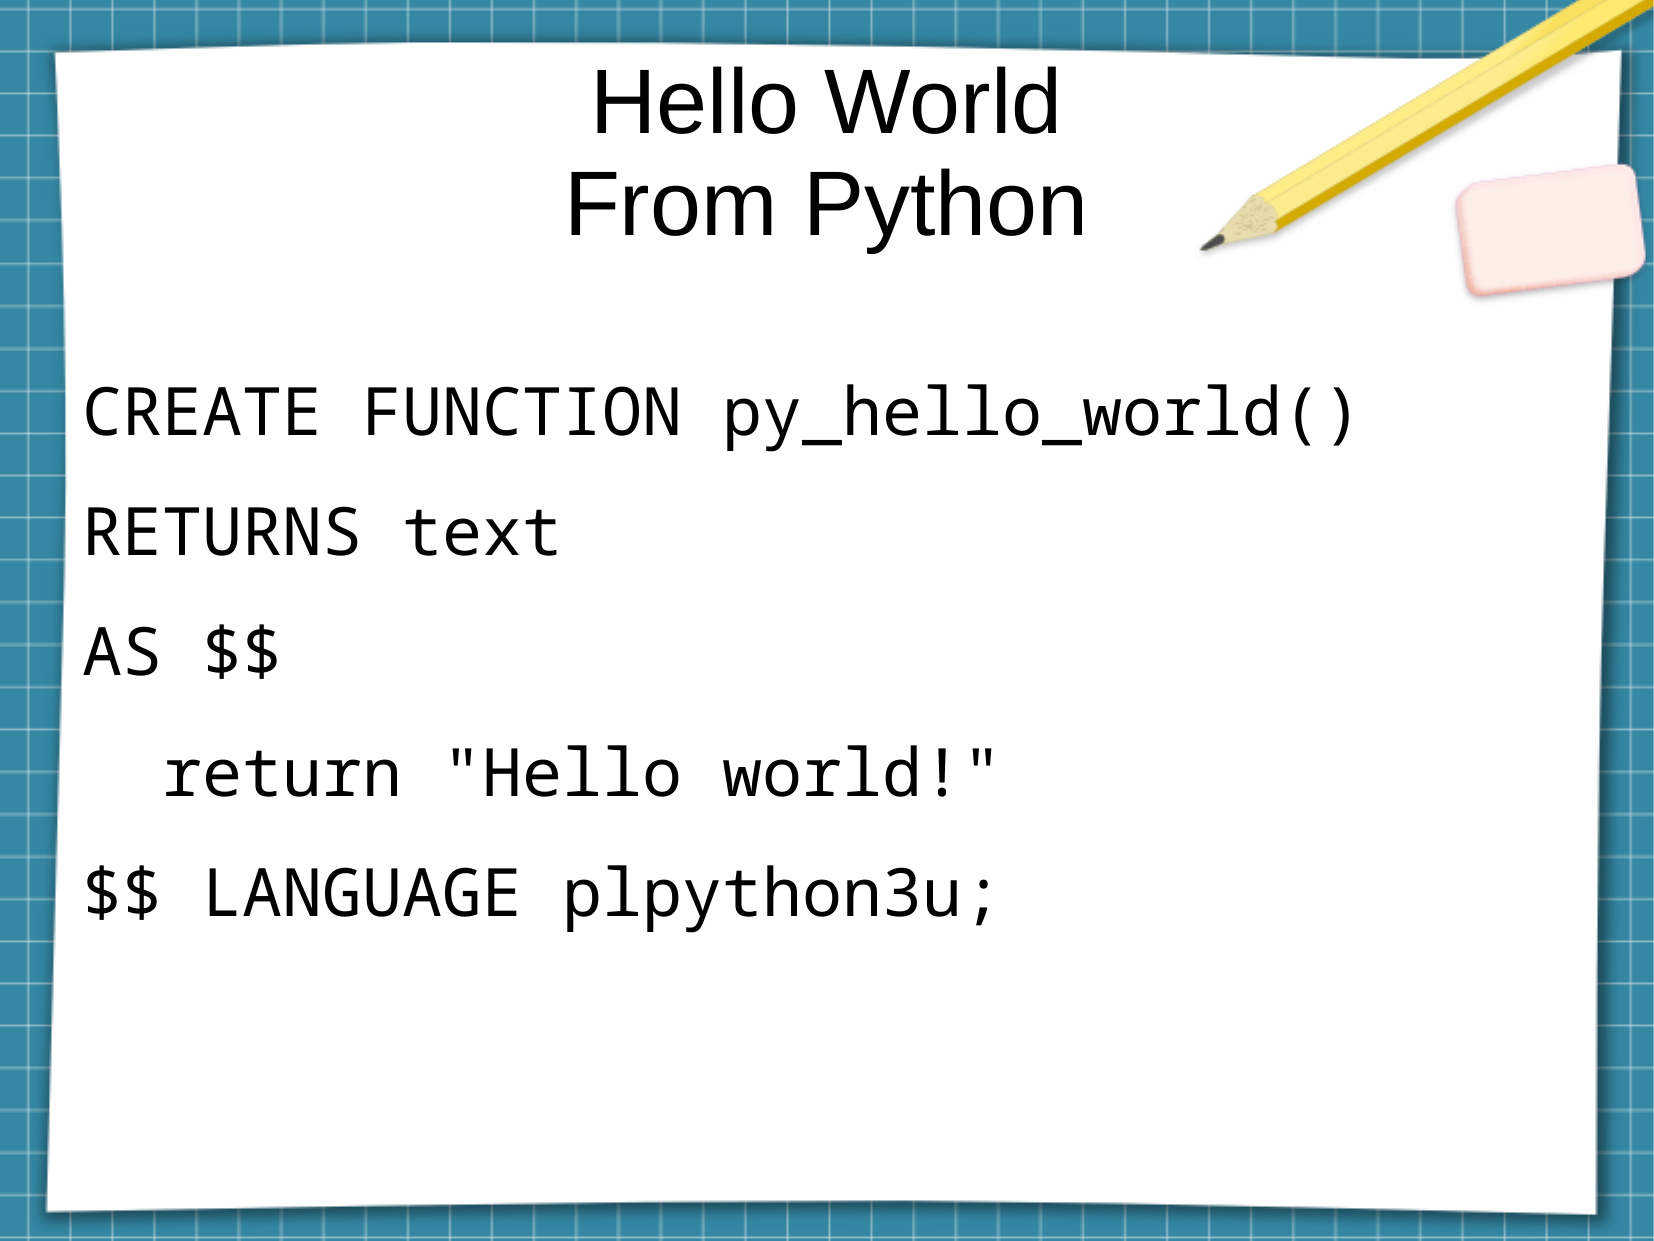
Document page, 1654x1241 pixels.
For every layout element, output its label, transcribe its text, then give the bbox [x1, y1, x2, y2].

picture [0, 0, 1654, 1241]
list CREATE FUNCTION py_hello_world() RETURNS text AS $$ return "Hello world!" $$ LANGUAGE plpython3u; [82, 290, 1571, 1010]
title Hello World From Python [82, 49, 1571, 257]
